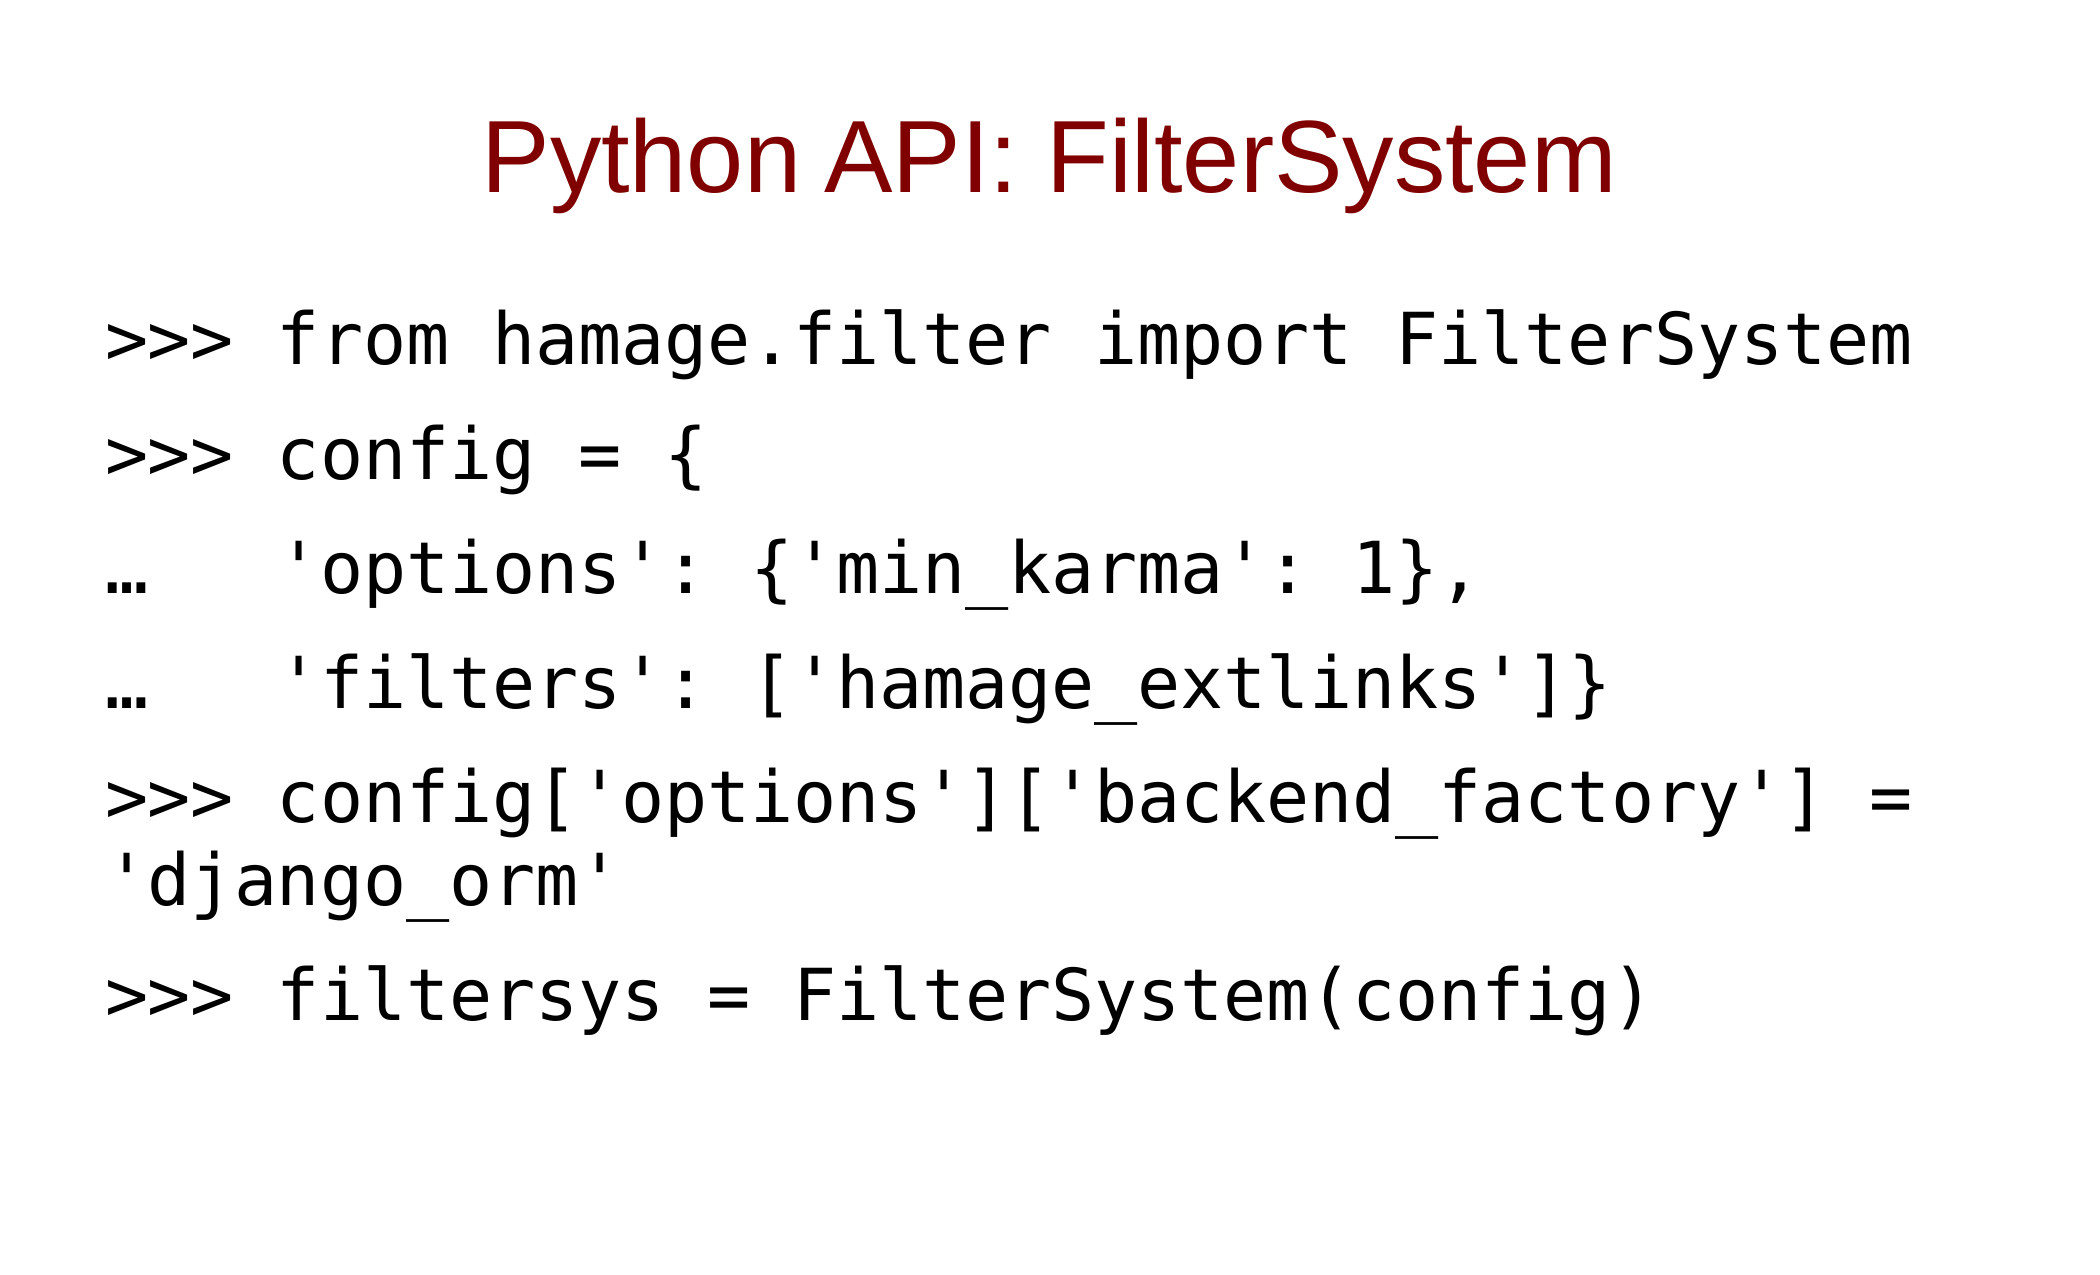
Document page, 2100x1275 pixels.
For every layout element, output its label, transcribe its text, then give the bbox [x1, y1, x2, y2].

title Python API: FilterSystem [105, 50, 1995, 264]
list >>> from hamage.filter import FilterSystem >>> config = { … 'options': {'min_karma': 1}, … 'filters': ['hamage_extlinks']} >>> config['options']['backend_factory'] = 'django_orm' >>> filtersys = FilterSystem(config) [105, 298, 1953, 1038]
